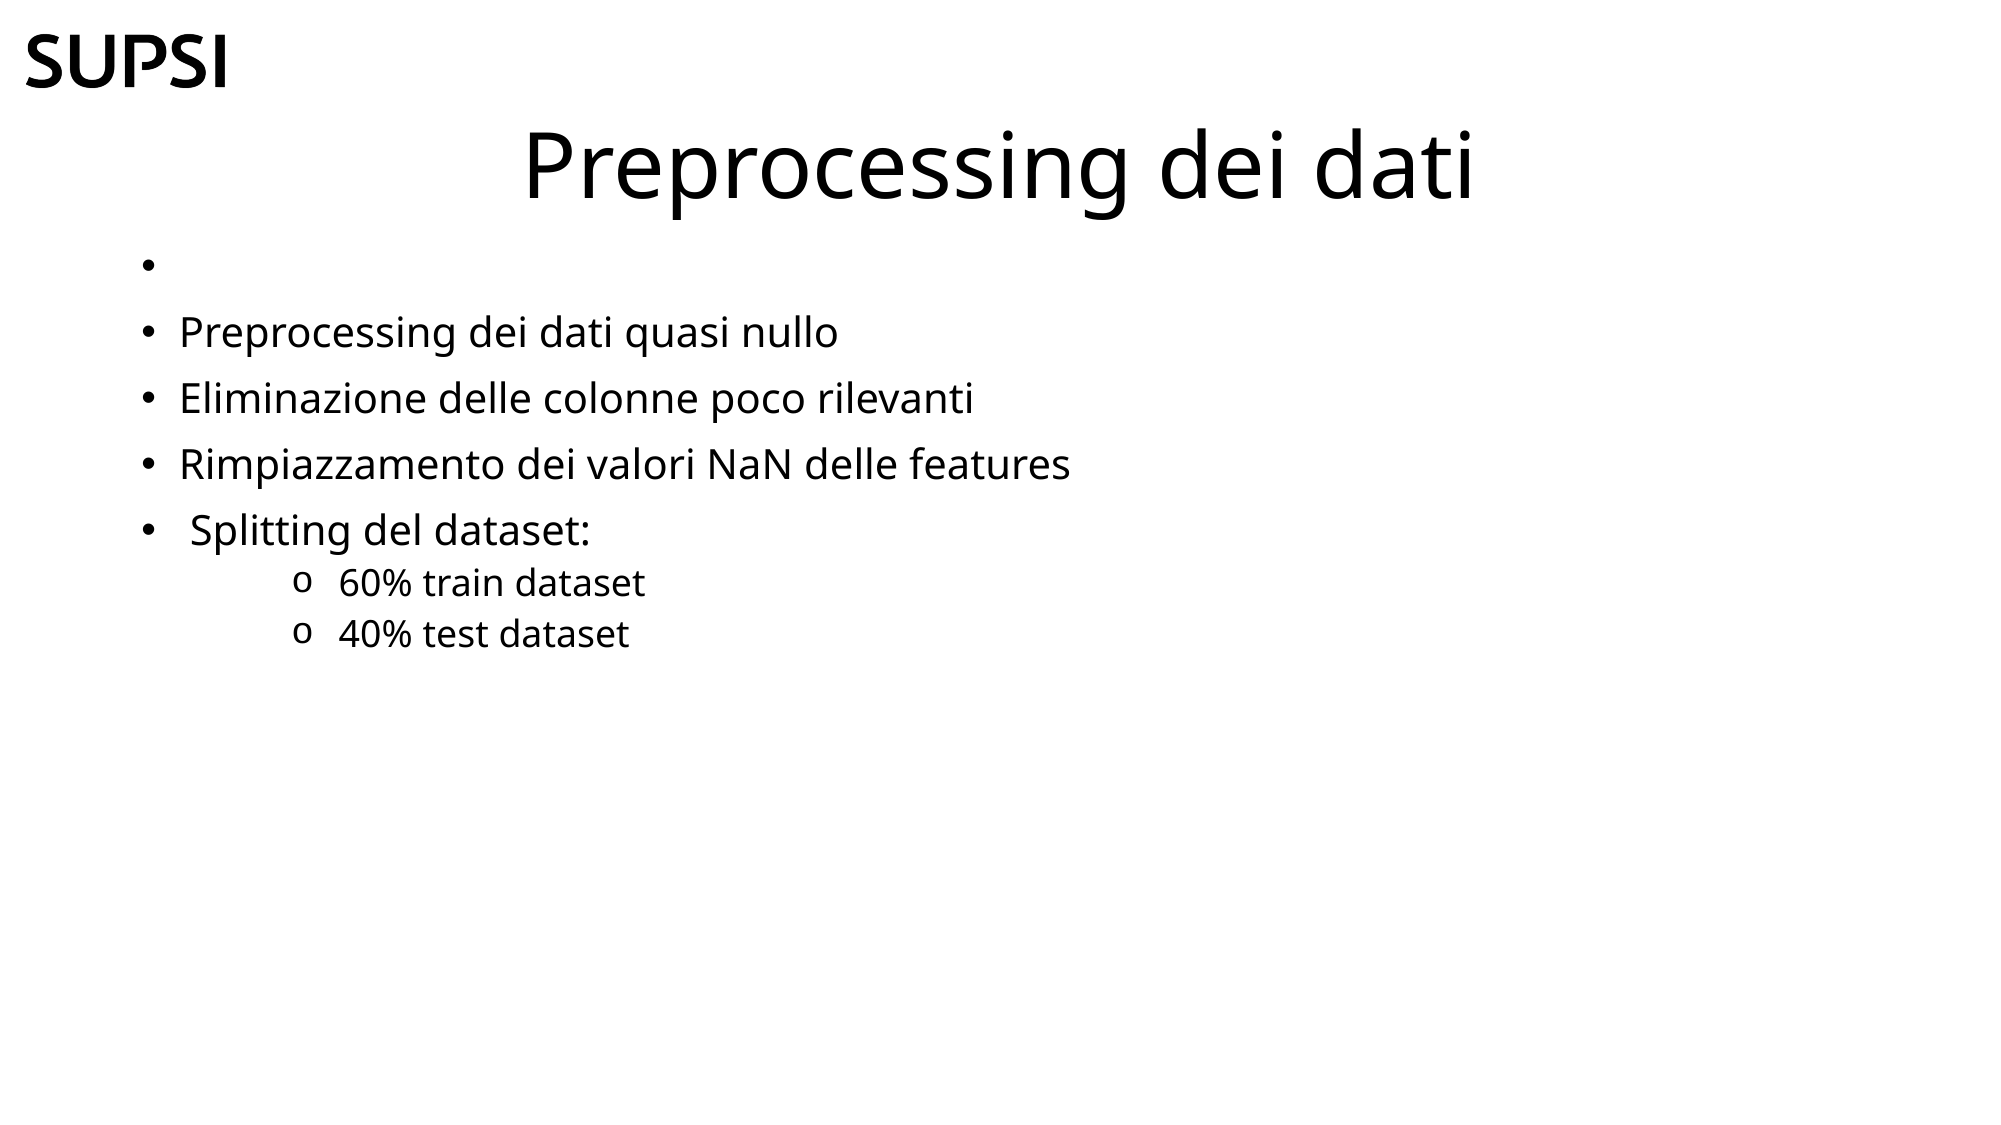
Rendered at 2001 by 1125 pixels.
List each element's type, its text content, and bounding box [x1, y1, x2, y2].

title Preprocessing dei dati [137, 59, 1863, 278]
picture [26, 30, 227, 90]
list Preprocessing dei dati quasi nullo Eliminazione delle colonne poco rilevanti Rimpiazzamento dei valori NaN delle features Splitting del dataset: 60% train dataset 40% test dataset [126, 232, 1673, 947]
